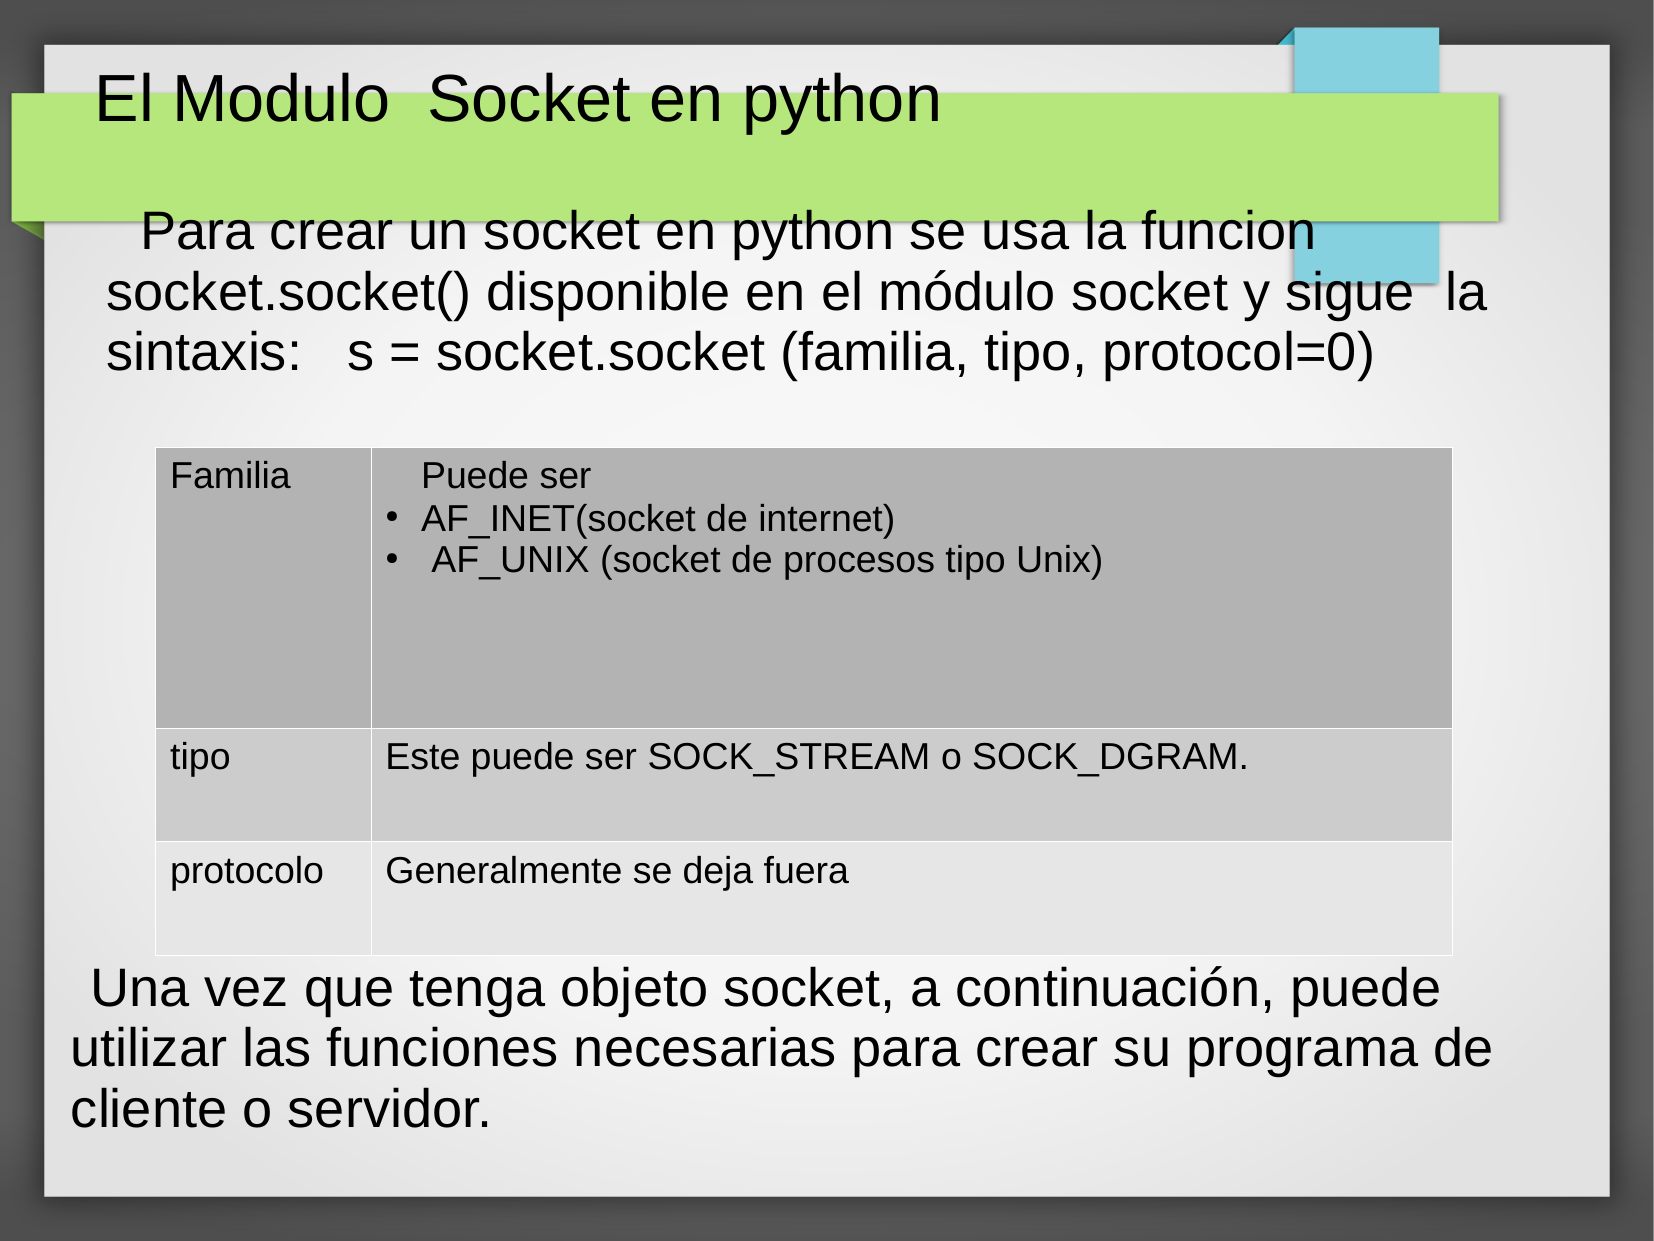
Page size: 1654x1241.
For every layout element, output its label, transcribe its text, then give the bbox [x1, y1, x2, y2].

table_header Puede ser AF_INET(socket de internet) AF_UNIX (socket de procesos tipo Unix) [372, 448, 1452, 728]
table_cell Este puede ser SOCK_STREAM o SOCK_DGRAM. [372, 729, 1452, 841]
picture [0, 0, 1654, 1241]
table_header Familia [156, 448, 371, 728]
table_cell protocolo [156, 842, 371, 955]
title Una vez que tenga objeto socket, a continuación, puede utilizar las funciones necesarias para crear su programa de cliente o servidor. [70, 957, 1559, 1139]
title Para crear un socket en python se usa la funcion socket.socket() disponible en el módulo socket y sigue la sintaxis: s = socket.socket (familia, tipo, protocol=0) [106, 200, 1595, 383]
table_cell Generalmente se deja fuera [372, 842, 1452, 955]
title El Modulo Socket en python [70, 47, 1560, 149]
table_cell tipo [156, 729, 371, 841]
